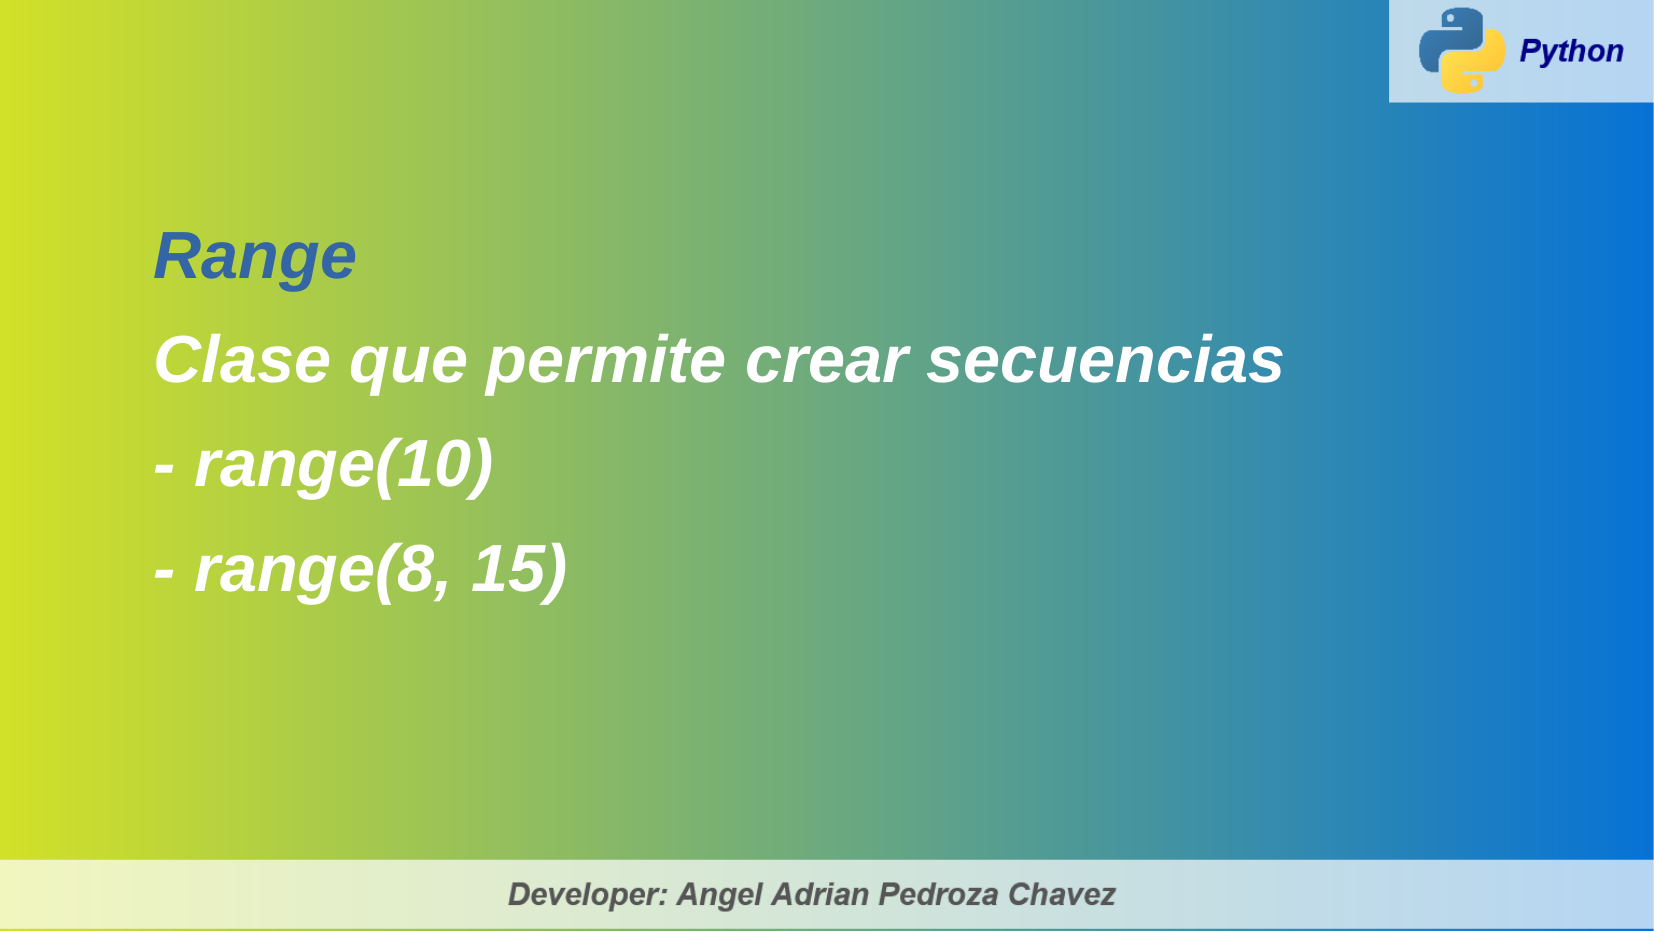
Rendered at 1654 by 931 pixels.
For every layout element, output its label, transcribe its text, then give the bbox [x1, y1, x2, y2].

list Range Clase que permite crear secuencias - range(10) - range(8, 15) [82, 217, 1571, 758]
picture [0, 0, 1654, 931]
